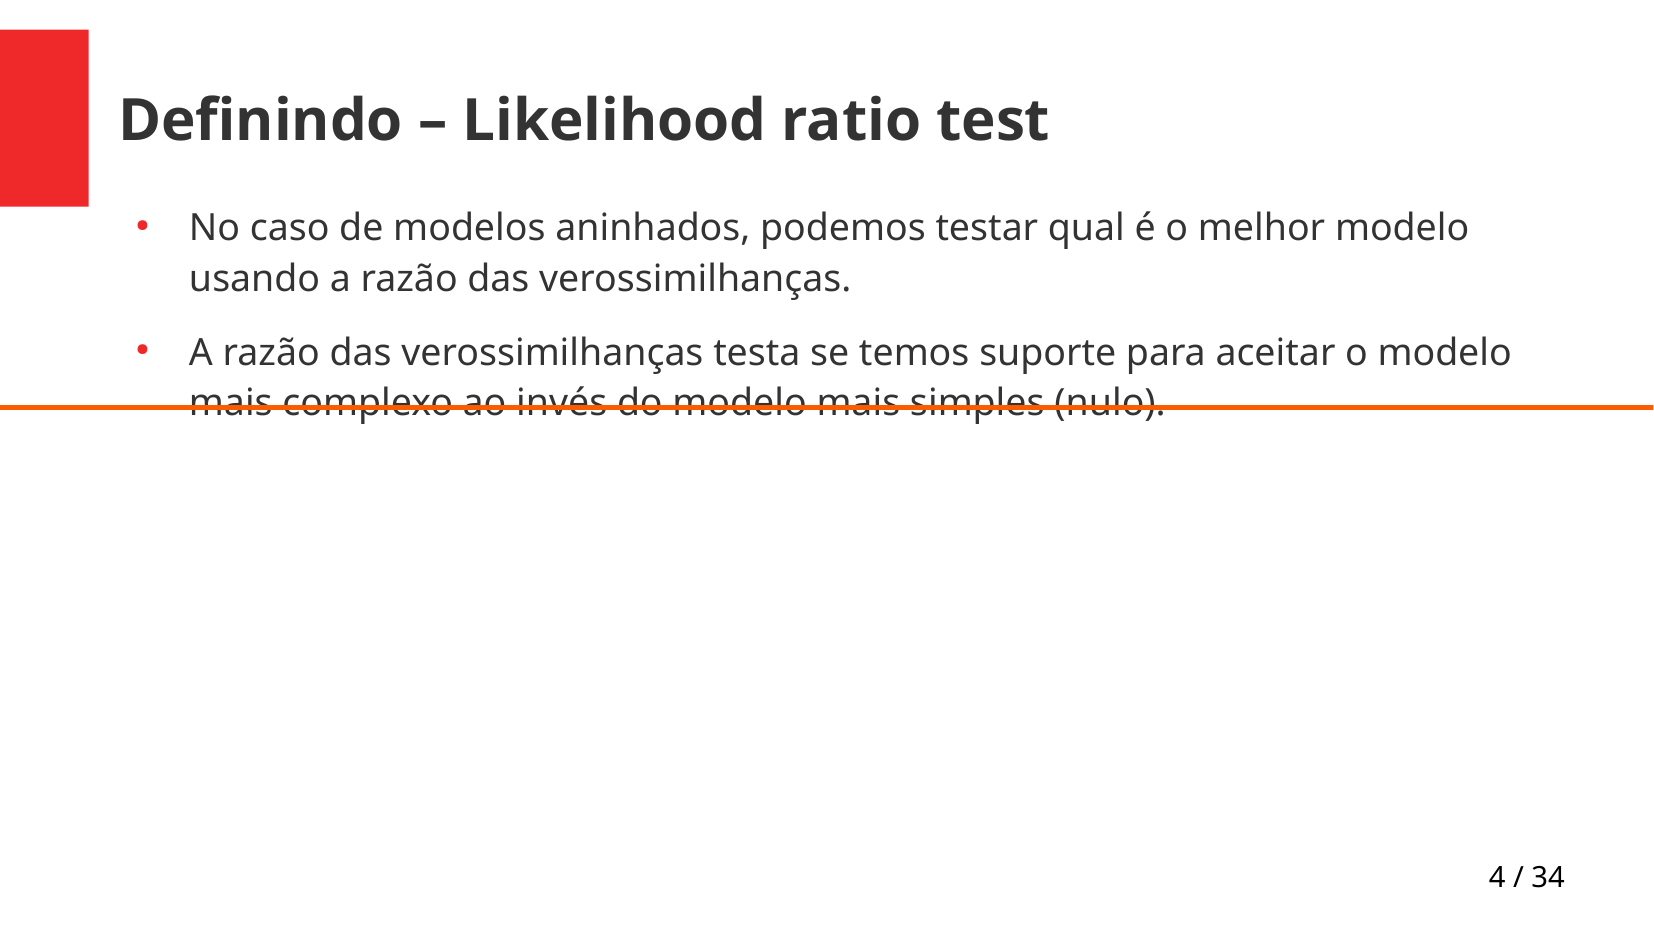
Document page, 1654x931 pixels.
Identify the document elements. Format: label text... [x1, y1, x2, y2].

list No caso de modelos aninhados, podemos testar qual é o melhor modelo usando a razão das verossimilhanças. A razão das verossimilhanças testa se temos suporte para aceitar o modelo mais complexo ao invés do modelo mais simples (nulo). [118, 200, 1595, 405]
title Definindo – Likelihood ratio test [118, 29, 1595, 200]
list No caso de modelos aninhados, podemos testar qual é o melhor modelo usando a razão das verossimilhanças. A razão das verossimilhanças testa se temos suporte para aceitar o modelo mais complexo ao invés do modelo mais simples (nulo). [118, 410, 1595, 762]
